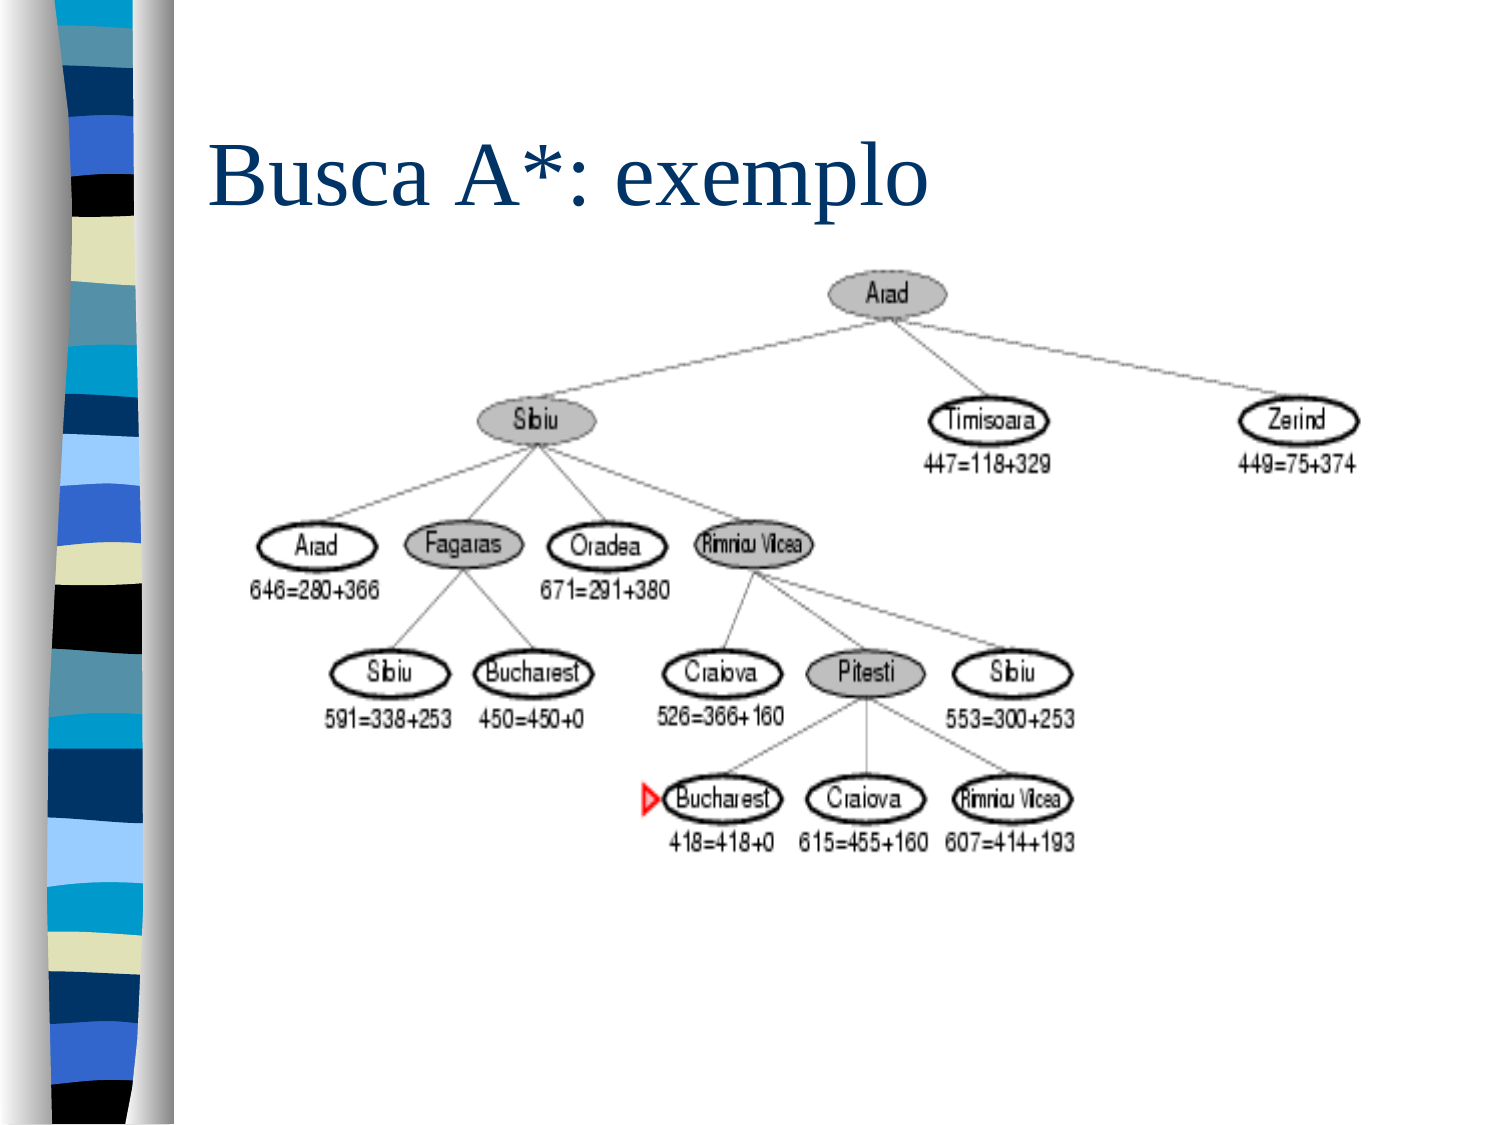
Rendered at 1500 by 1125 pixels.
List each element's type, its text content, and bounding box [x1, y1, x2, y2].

title Busca A*: exemplo [192, 74, 1468, 263]
picture [237, 249, 1375, 888]
